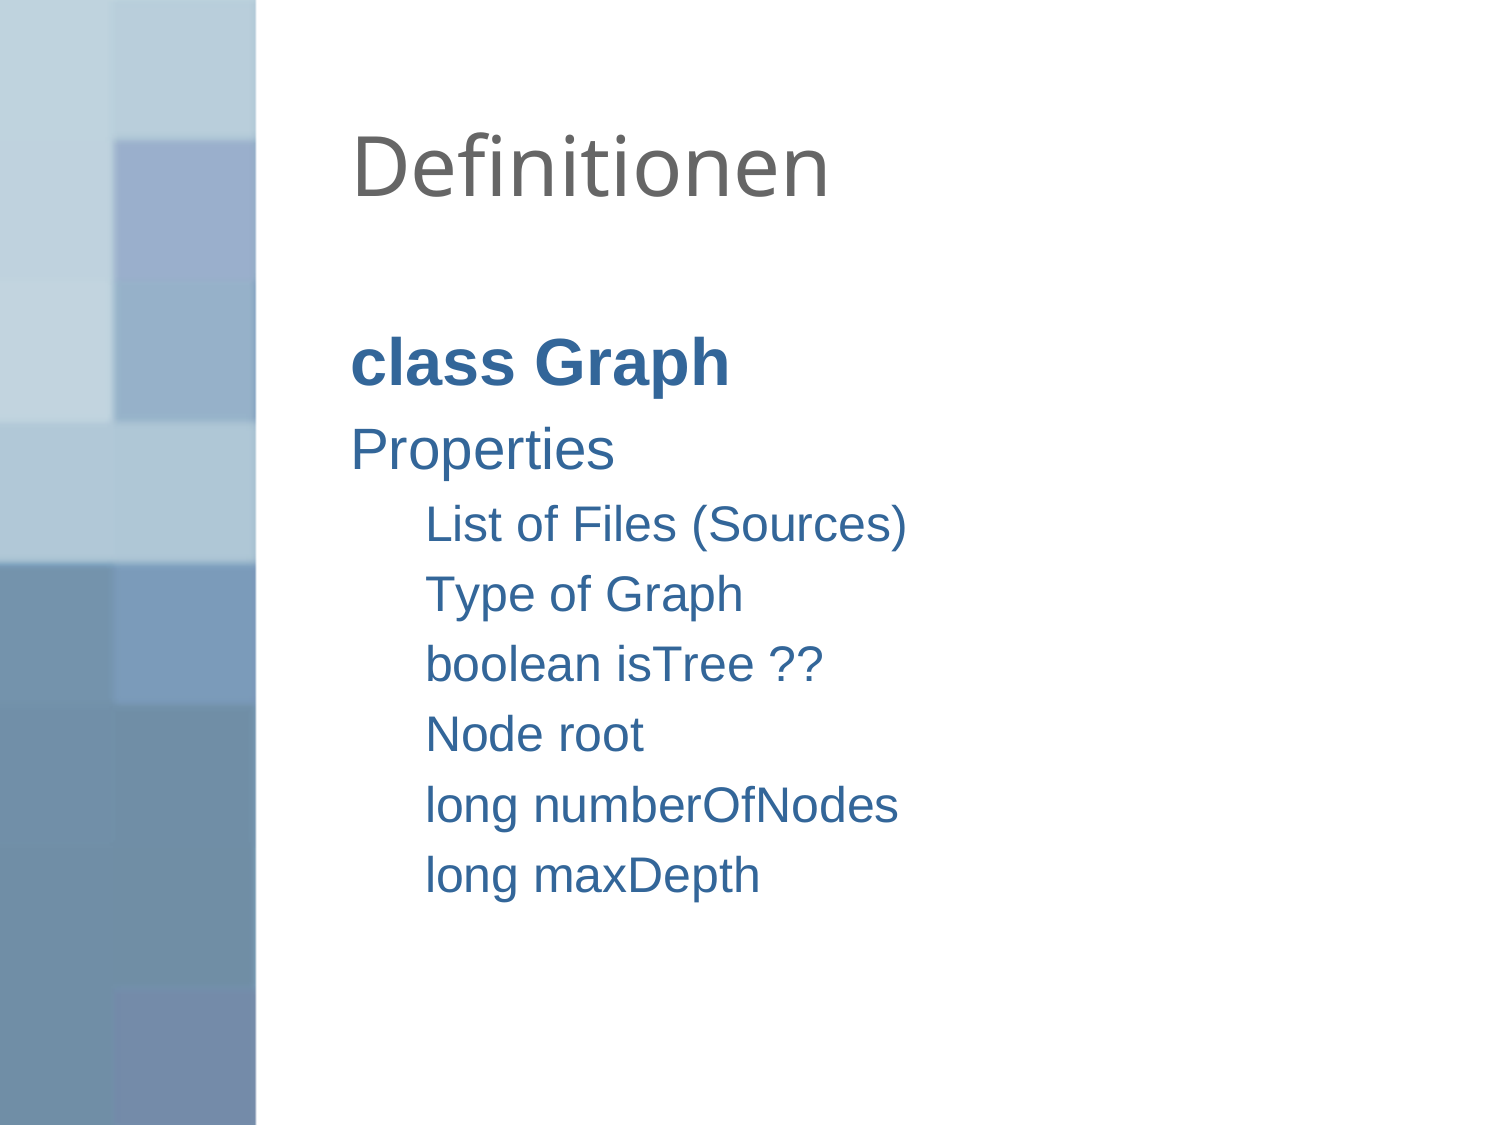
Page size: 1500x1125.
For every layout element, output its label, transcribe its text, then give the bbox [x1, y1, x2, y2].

list class Graph Properties List of Files (Sources) Type of Graph boolean isTree ?? Node root long numberOfNodes long maxDepth [350, 324, 1401, 1020]
title Definitionen [350, 1, 1401, 324]
picture [0, 0, 1500, 1125]
